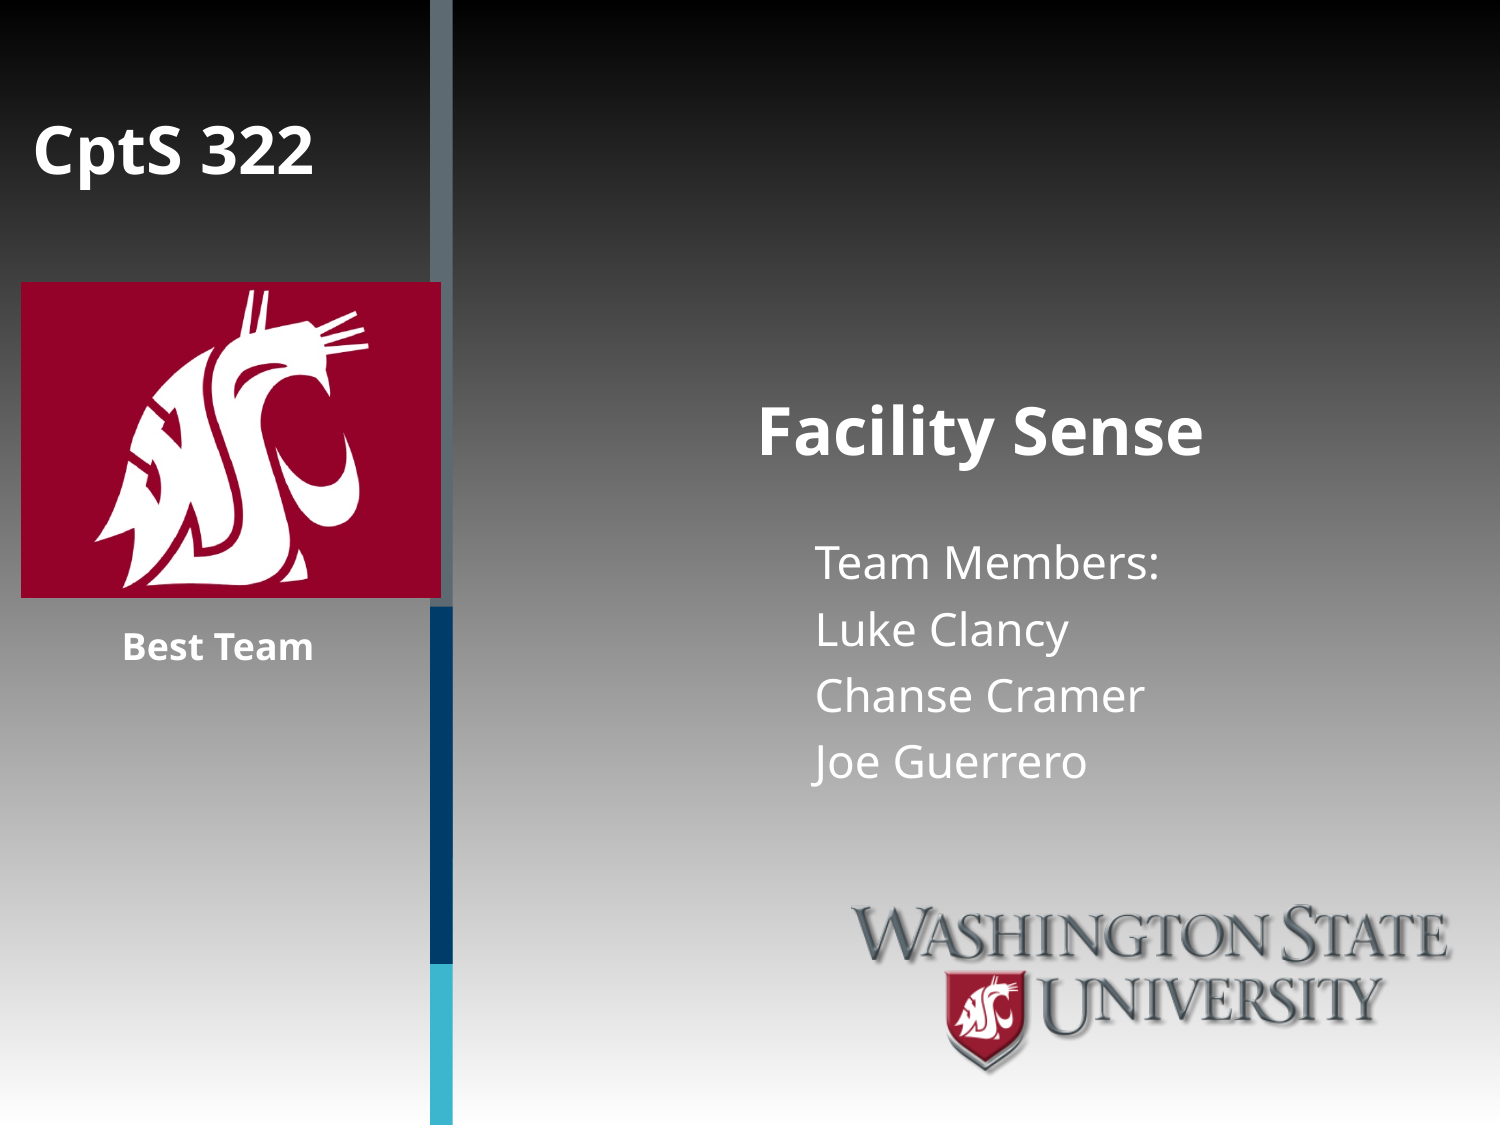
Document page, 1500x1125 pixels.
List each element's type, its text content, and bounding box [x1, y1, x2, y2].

title Facility Sense [506, 381, 1456, 470]
picture [21, 282, 441, 598]
picture [810, 834, 1500, 1123]
text_box Best Team [59, 615, 377, 676]
text_box CptS 322 [17, 109, 496, 197]
subtitle Team Members: Luke Clancy Chanse Cramer Joe Guerrero [503, 526, 1456, 875]
